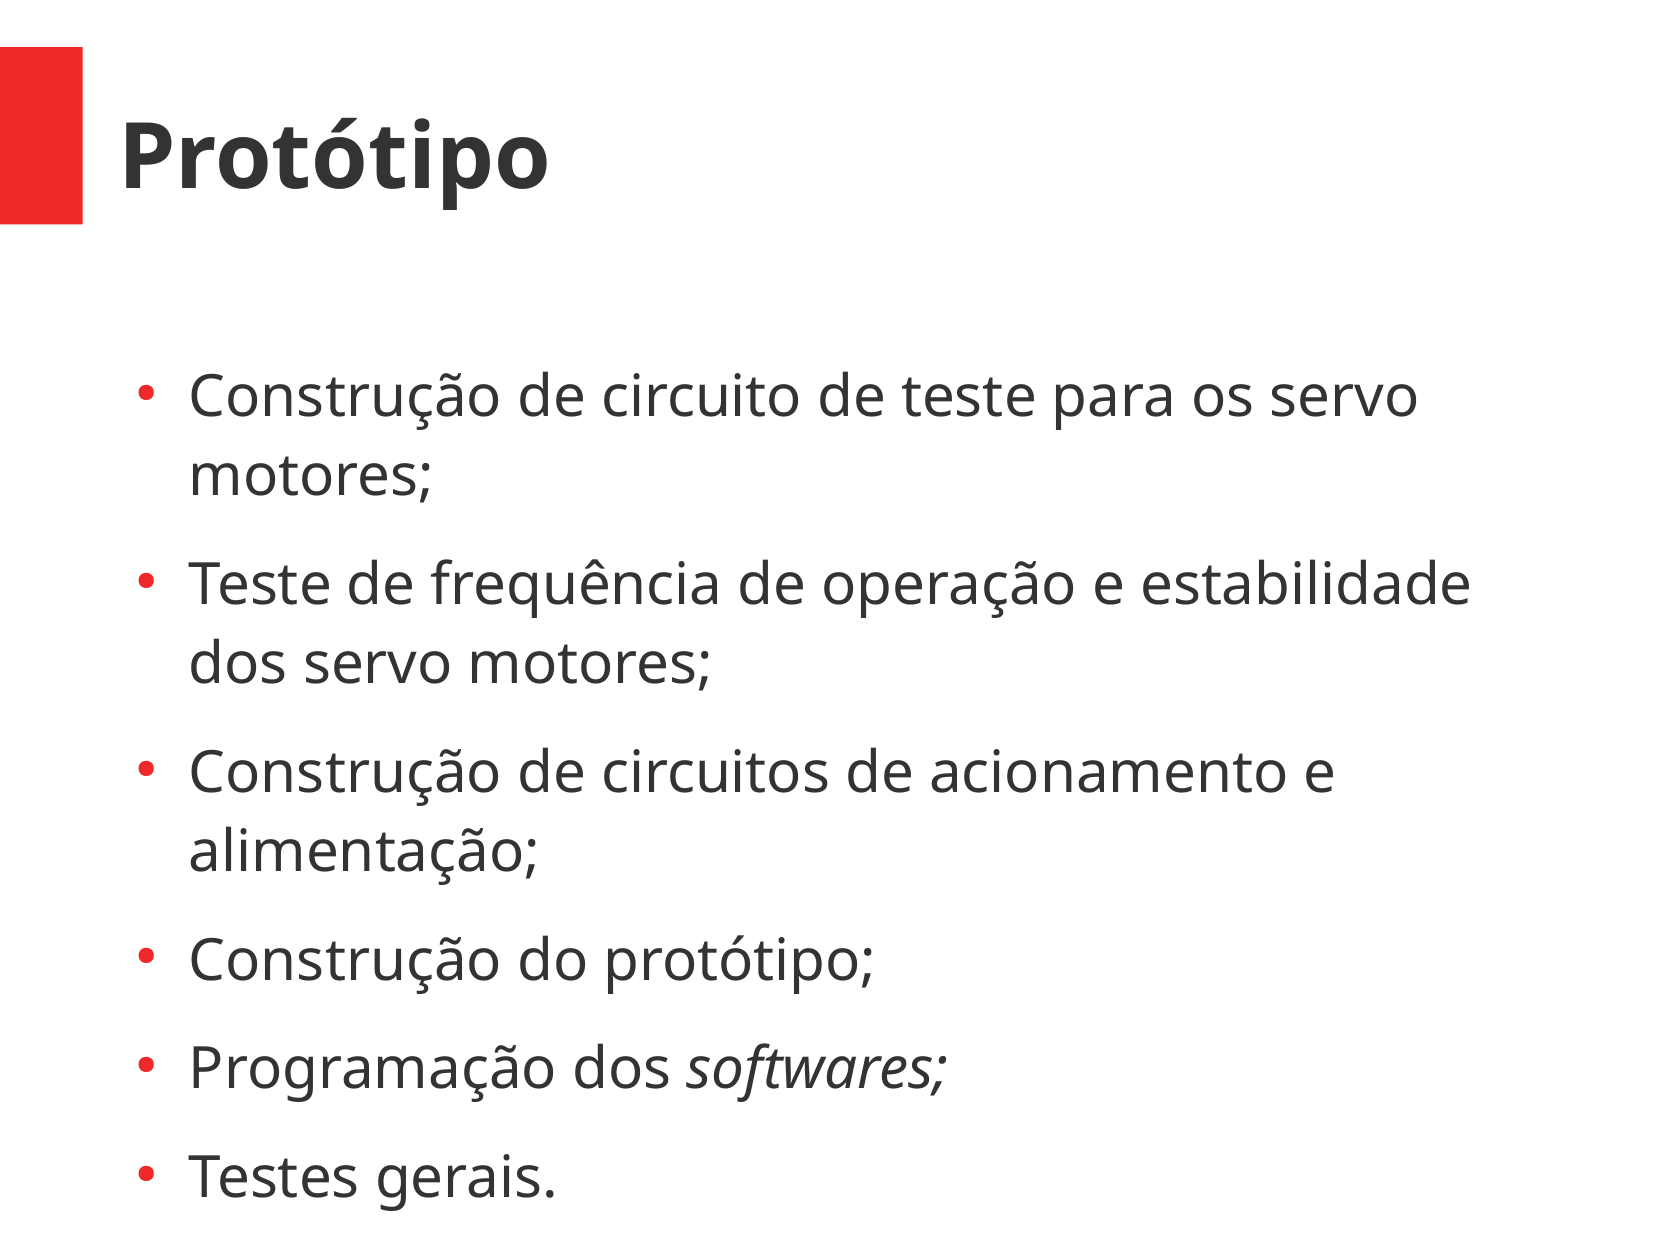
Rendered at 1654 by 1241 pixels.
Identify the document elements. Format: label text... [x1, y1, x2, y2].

list Construção de circuito de teste para os servo motores; Teste de frequência de operação e estabilidade dos servo motores; Construção de circuitos de acionamento e alimentação; Construção do protótipo; Programação dos softwares; Testes gerais. [118, 354, 1536, 1146]
title Protótipo [118, 49, 1571, 257]
